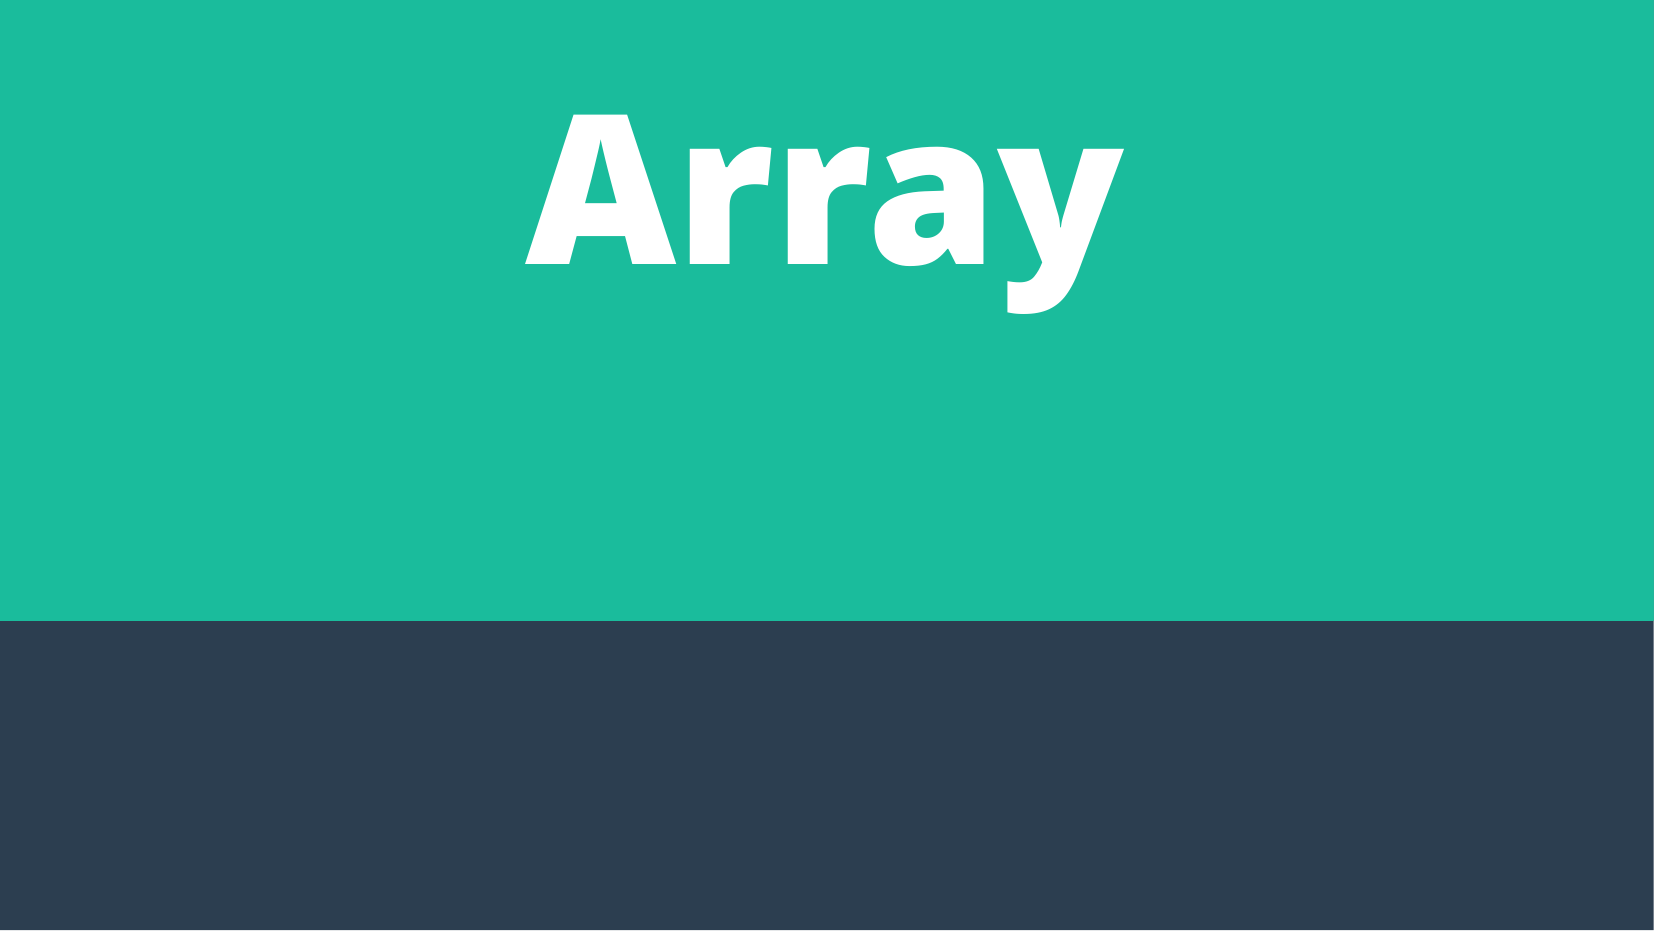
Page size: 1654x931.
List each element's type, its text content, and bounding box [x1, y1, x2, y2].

title Array [0, 0, 1651, 309]
